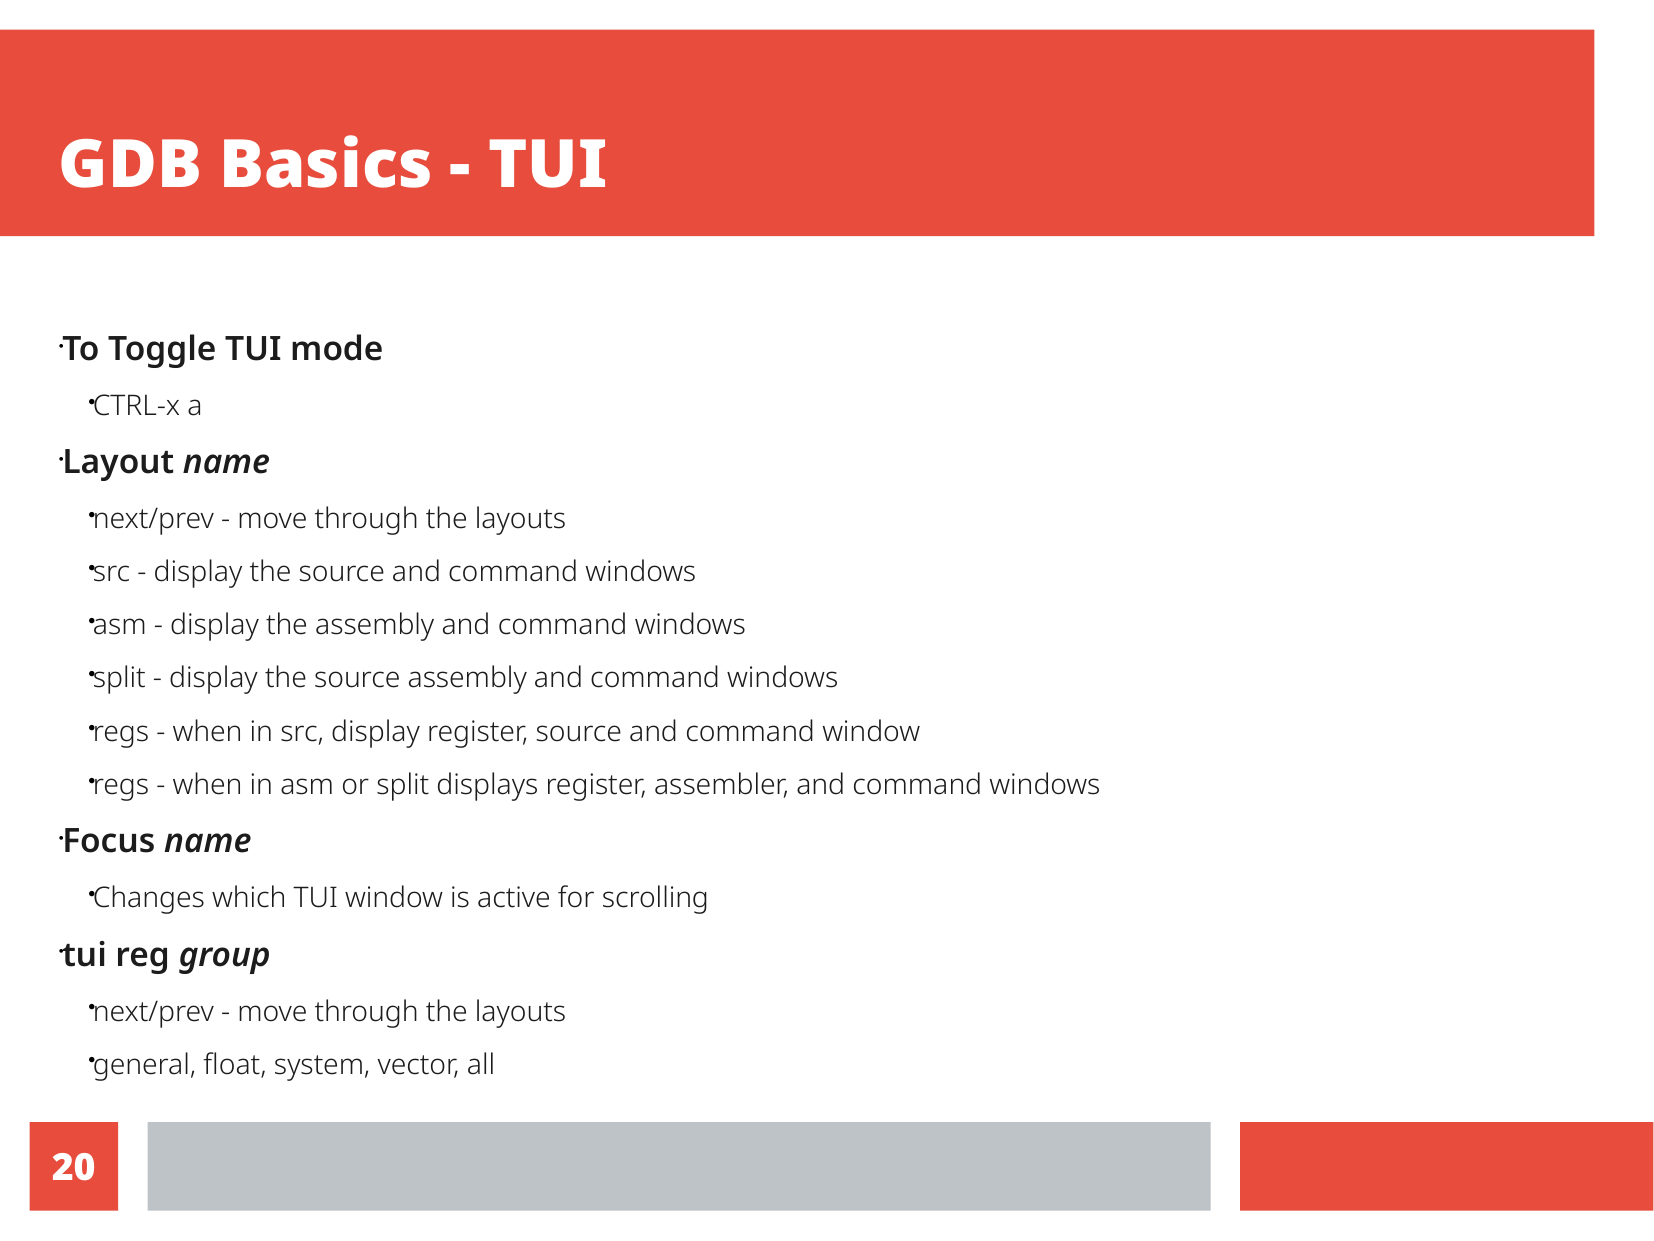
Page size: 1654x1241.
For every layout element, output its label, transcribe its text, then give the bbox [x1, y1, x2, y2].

title GDB Basics - TUI [59, 59, 1595, 207]
list To Toggle TUI mode CTRL-x a Layout name next/prev - move through the layouts src - display the source and command windows asm - display the assembly and command windows split - display the source assembly and command windows regs - when in src, display register, source and command window regs - when in asm or split displays register, assembler, and command windows Focus name Changes which TUI window is active for scrolling tui reg group next/prev - move through the layouts general, float, system, vector, all [59, 324, 1565, 1093]
